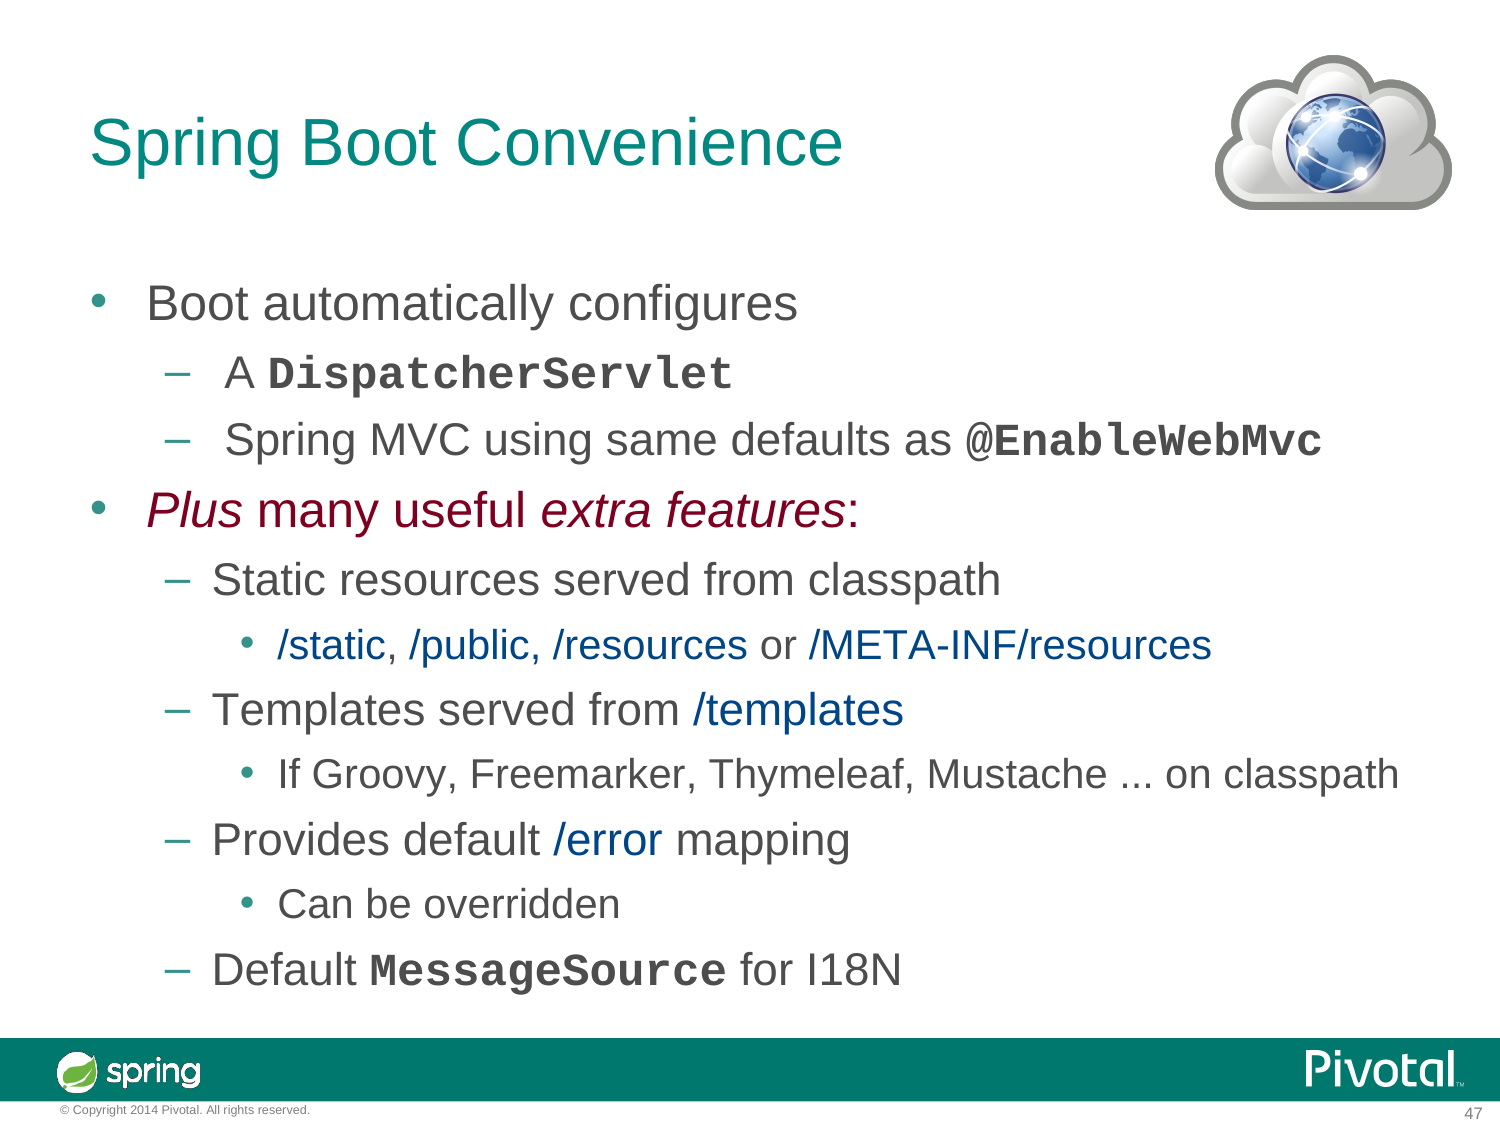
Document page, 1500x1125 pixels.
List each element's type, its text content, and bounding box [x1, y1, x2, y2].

picture [1215, 55, 1452, 211]
picture [1306, 1050, 1464, 1087]
title Spring Boot Convenience [75, 45, 1426, 233]
picture [32, 1041, 210, 1103]
list Boot automatically configures A DispatcherServlet Spring MVC using same defaults as @EnableWebMvc Plus many useful extra features: Static resources served from classpath /static, /public, /resources or /META-INF/resources Templates served from /templates If Groovy, Freemarker, Thymeleaf, Mustache ... on classpath Provides default /error mapping Can be overridden Default MessageSource for I18N [75, 262, 1426, 1003]
